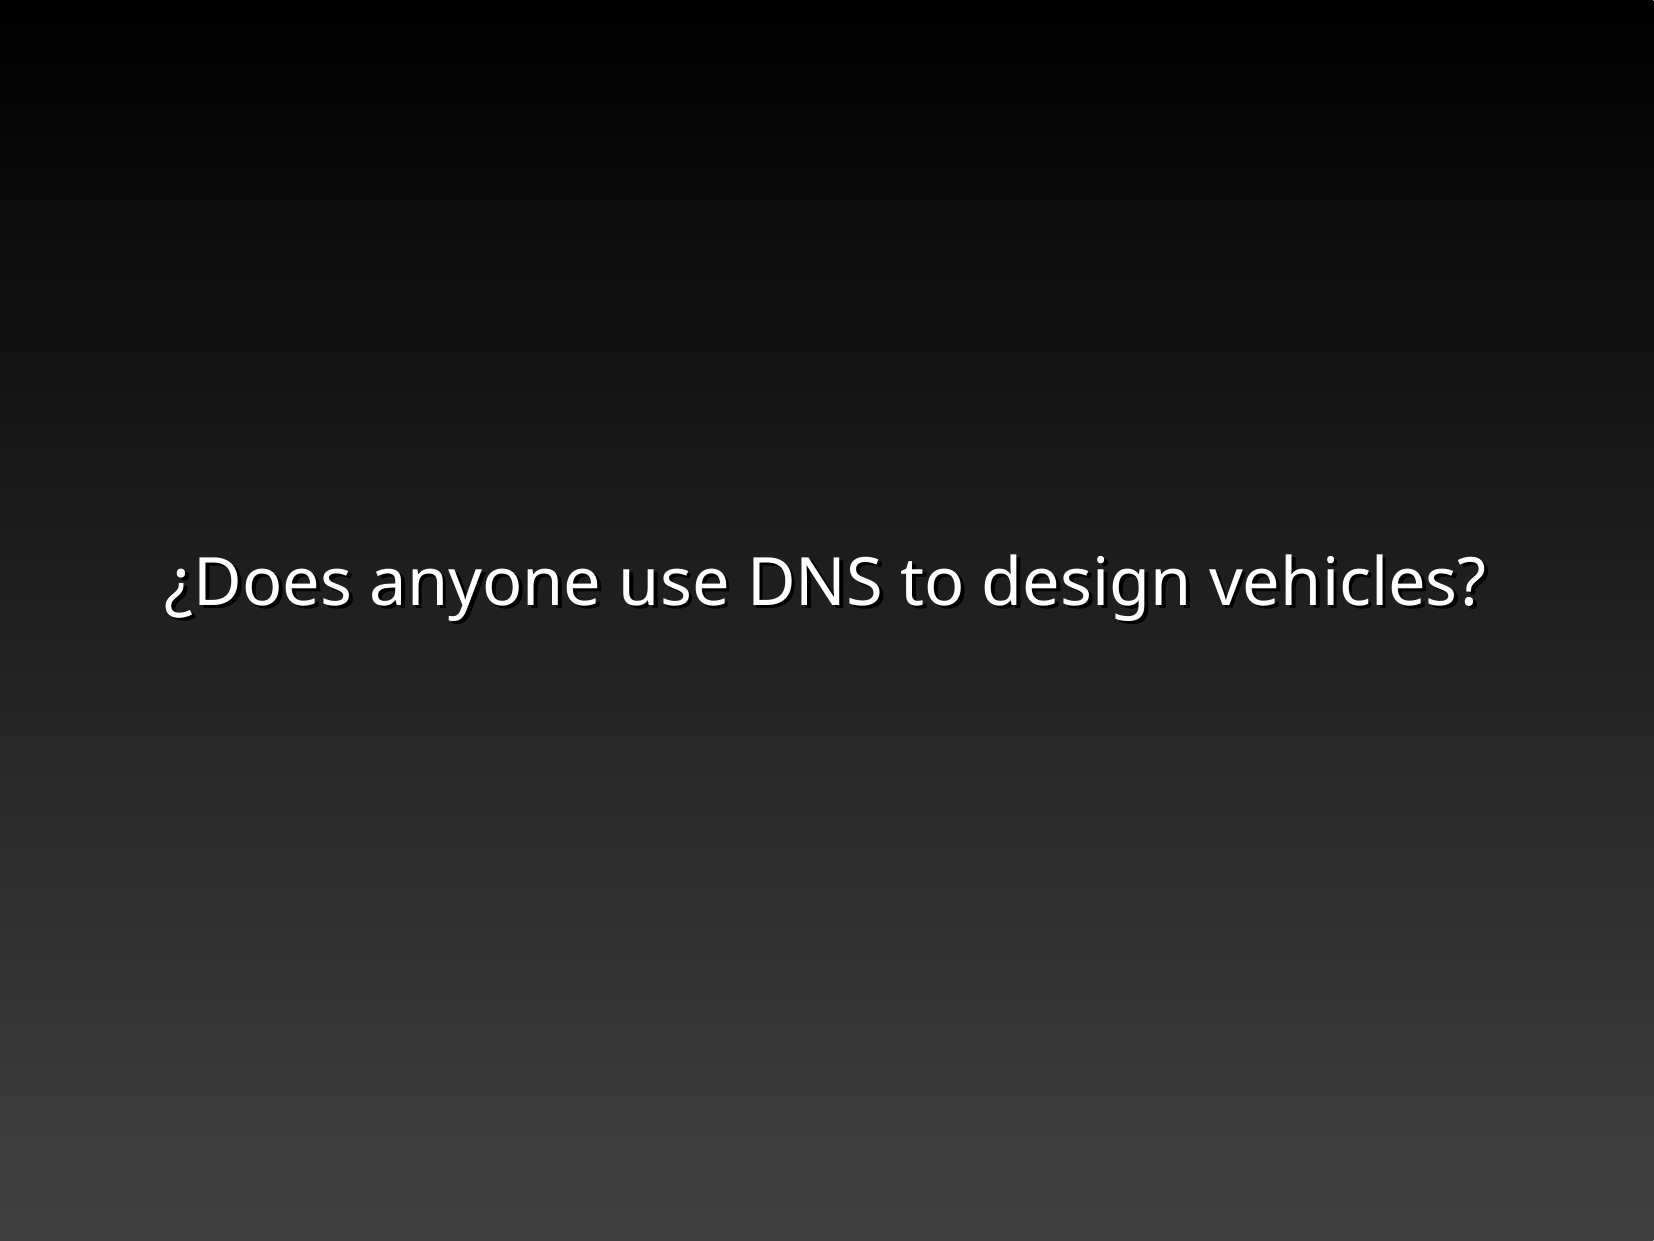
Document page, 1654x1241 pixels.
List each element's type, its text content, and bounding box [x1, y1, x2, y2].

subtitle ¿Does anyone use DNS to design vehicles? [82, 56, 1571, 1102]
